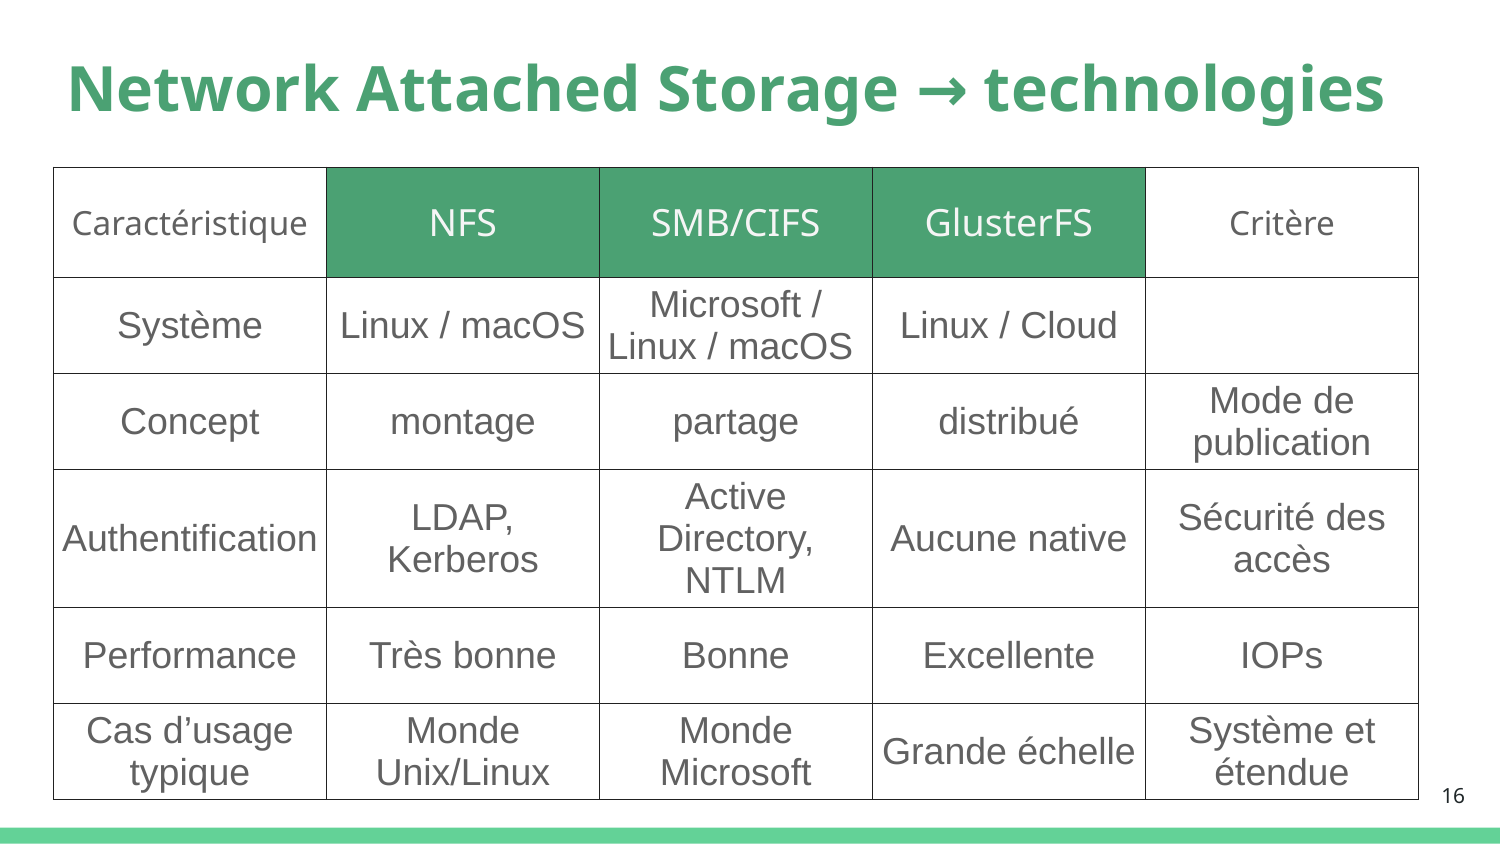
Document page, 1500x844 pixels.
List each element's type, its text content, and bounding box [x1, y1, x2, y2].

title Network Attached Storage → technologies [51, 23, 1449, 117]
table_cell [1146, 278, 1418, 373]
table_cell Active Directory, NTLM [600, 470, 872, 607]
table_cell Sécurité des accès [1146, 470, 1418, 607]
table_cell Bonne [600, 608, 872, 703]
table_cell IOPs [1146, 608, 1418, 703]
table_cell Authentification [54, 470, 326, 607]
table_cell partage [600, 374, 872, 469]
table_cell Système et étendue [1146, 704, 1418, 799]
table_header SMB/CIFS [600, 168, 872, 277]
table_cell montage [327, 374, 599, 469]
table_cell Grande échelle [873, 704, 1145, 799]
slide_number <numéro> [1389, 764, 1480, 830]
table_cell Cas d’usage typique [54, 704, 326, 799]
table_cell Microsoft / Linux / macOS [600, 278, 872, 373]
table_cell distribué [873, 374, 1145, 469]
table_cell Mode de publication [1146, 374, 1418, 469]
table_cell Monde Microsoft [600, 704, 872, 799]
table_cell Excellente [873, 608, 1145, 703]
table_cell Concept [54, 374, 326, 469]
table_header GlusterFS [873, 168, 1145, 277]
table_header Critère [1146, 168, 1418, 277]
table_header NFS [327, 168, 599, 277]
table_cell LDAP, Kerberos [327, 470, 599, 607]
table_cell Très bonne [327, 608, 599, 703]
table_cell Monde Unix/Linux [327, 704, 599, 799]
table_cell Linux / Cloud [873, 278, 1145, 373]
table_cell Système [54, 278, 326, 373]
table_cell Linux / macOS [327, 278, 599, 373]
table_header Caractéristique [54, 168, 326, 277]
table_cell Aucune native [873, 470, 1145, 607]
table_cell Performance [54, 608, 326, 703]
